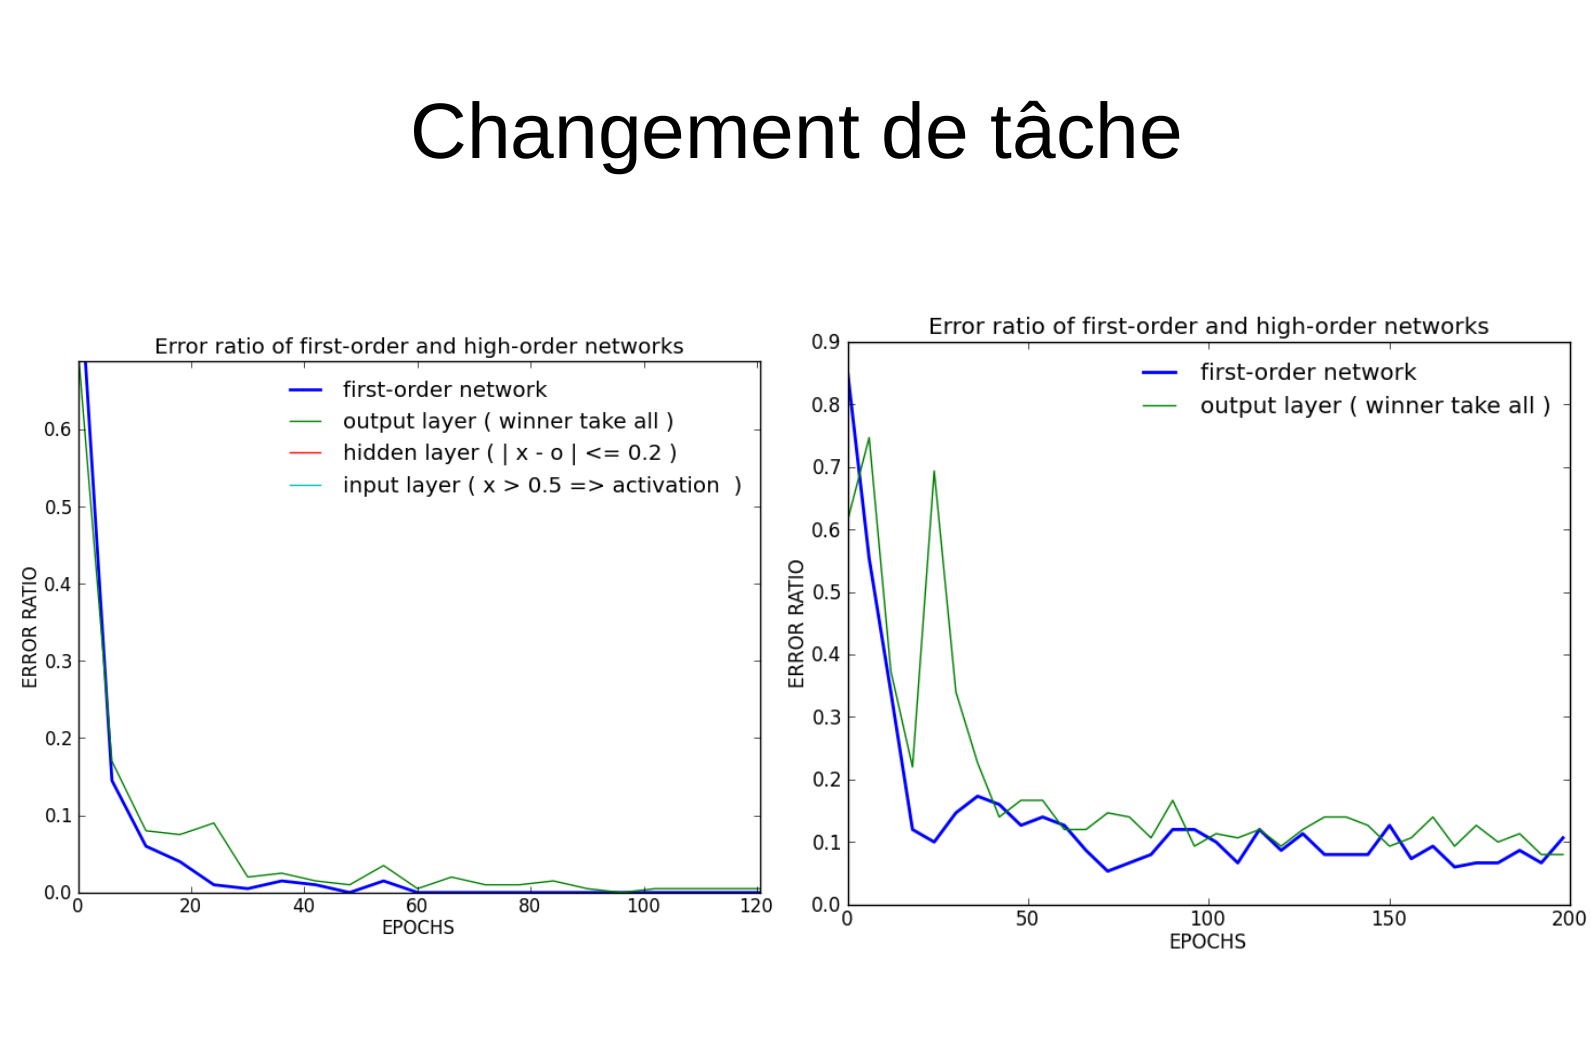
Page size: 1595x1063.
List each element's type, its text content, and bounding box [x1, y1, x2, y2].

title Changement de tâche [79, 42, 1515, 220]
picture [11, 272, 1592, 975]
